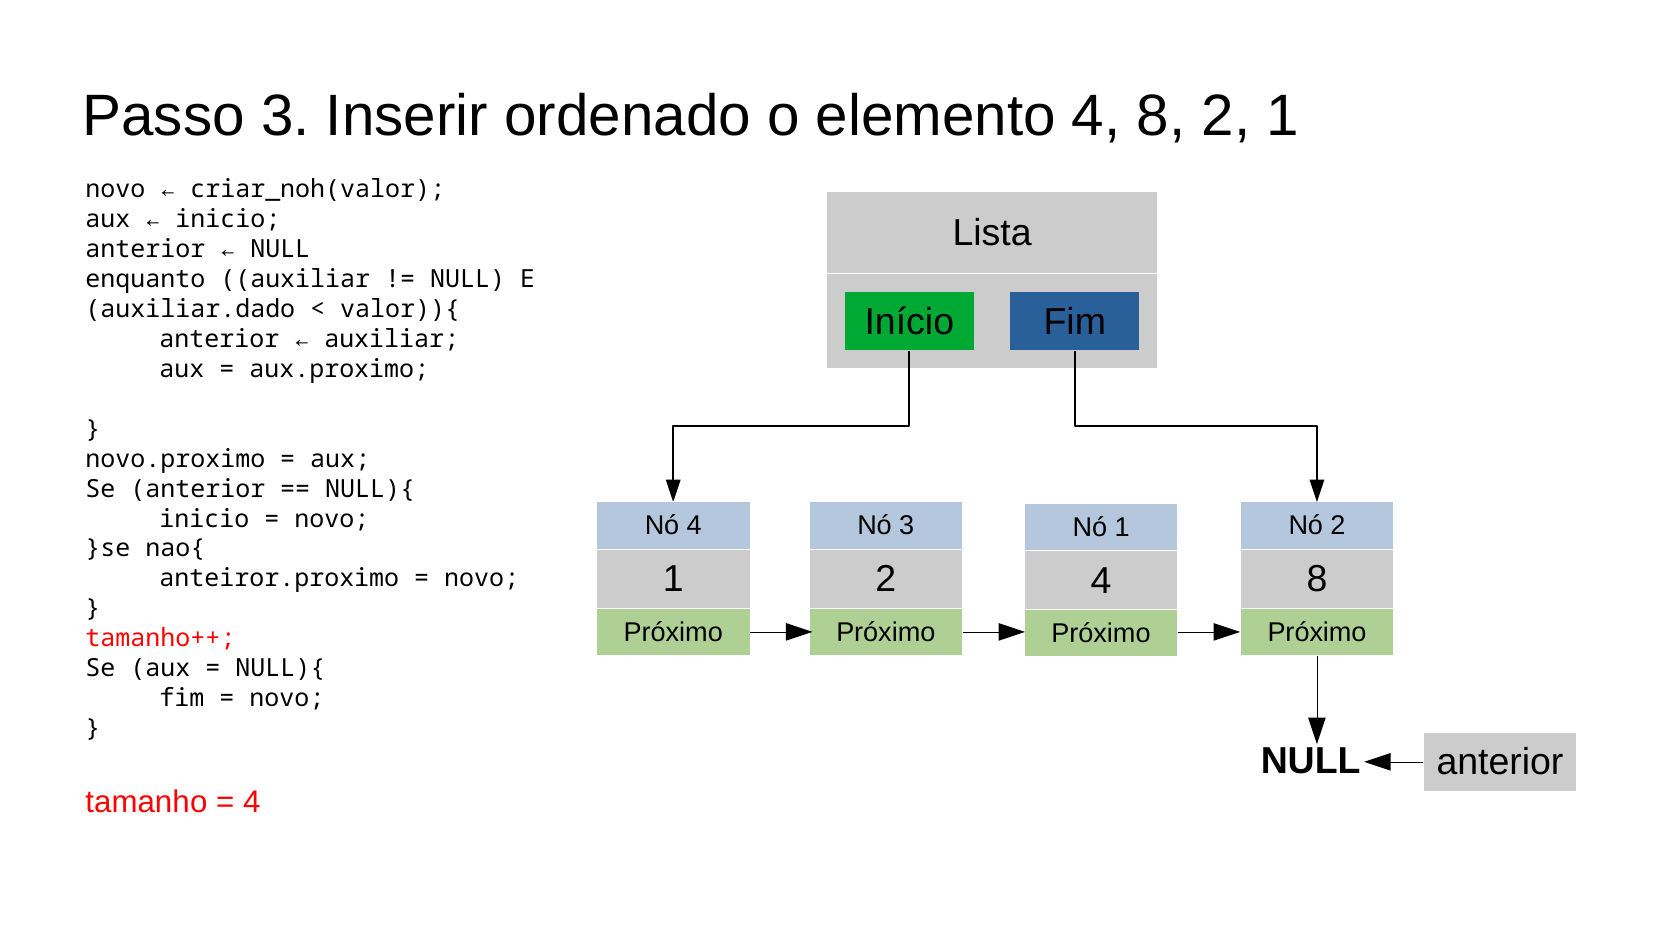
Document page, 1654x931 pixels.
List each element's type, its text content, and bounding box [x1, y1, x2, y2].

text_box 2 [809, 550, 963, 608]
text_box 4 [1024, 551, 1178, 609]
text_box Nó 4 [596, 501, 751, 550]
text_box Fim [1009, 291, 1140, 351]
text_box 8 [1240, 550, 1394, 608]
text_box novo ← criar_noh(valor); aux ← inicio; anterior ← NULL enquanto ((auxiliar != NULL) E (auxiliar.dado < valor)){ anterior ← auxiliar; aux = aux.proximo; } novo.proximo = aux; Se (anterior == NULL){ inicio = novo; }se nao{ anteiror.proximo = novo; } tamanho++; Se (aux = NULL){ fim = novo; } [70, 165, 615, 779]
title Passo 3. Inserir ordenado o elemento 4, 8, 2, 1 [82, 37, 1571, 193]
text_box Próximo [1240, 608, 1394, 656]
text_box anterior [1423, 732, 1577, 792]
text_box Nó 1 [1024, 503, 1178, 551]
text_box tamanho = 4 [70, 779, 276, 827]
text_box Início [844, 291, 975, 351]
text_box Nó 2 [1240, 501, 1394, 550]
text_box Próximo [1024, 609, 1178, 657]
text_box Lista [826, 191, 1158, 273]
text_box Nó 3 [809, 501, 963, 550]
text_box NULL [1246, 732, 1376, 790]
text_box 1 [596, 550, 751, 608]
text_box [826, 273, 1158, 369]
text_box Próximo [596, 608, 751, 656]
text_box Próximo [809, 608, 963, 656]
